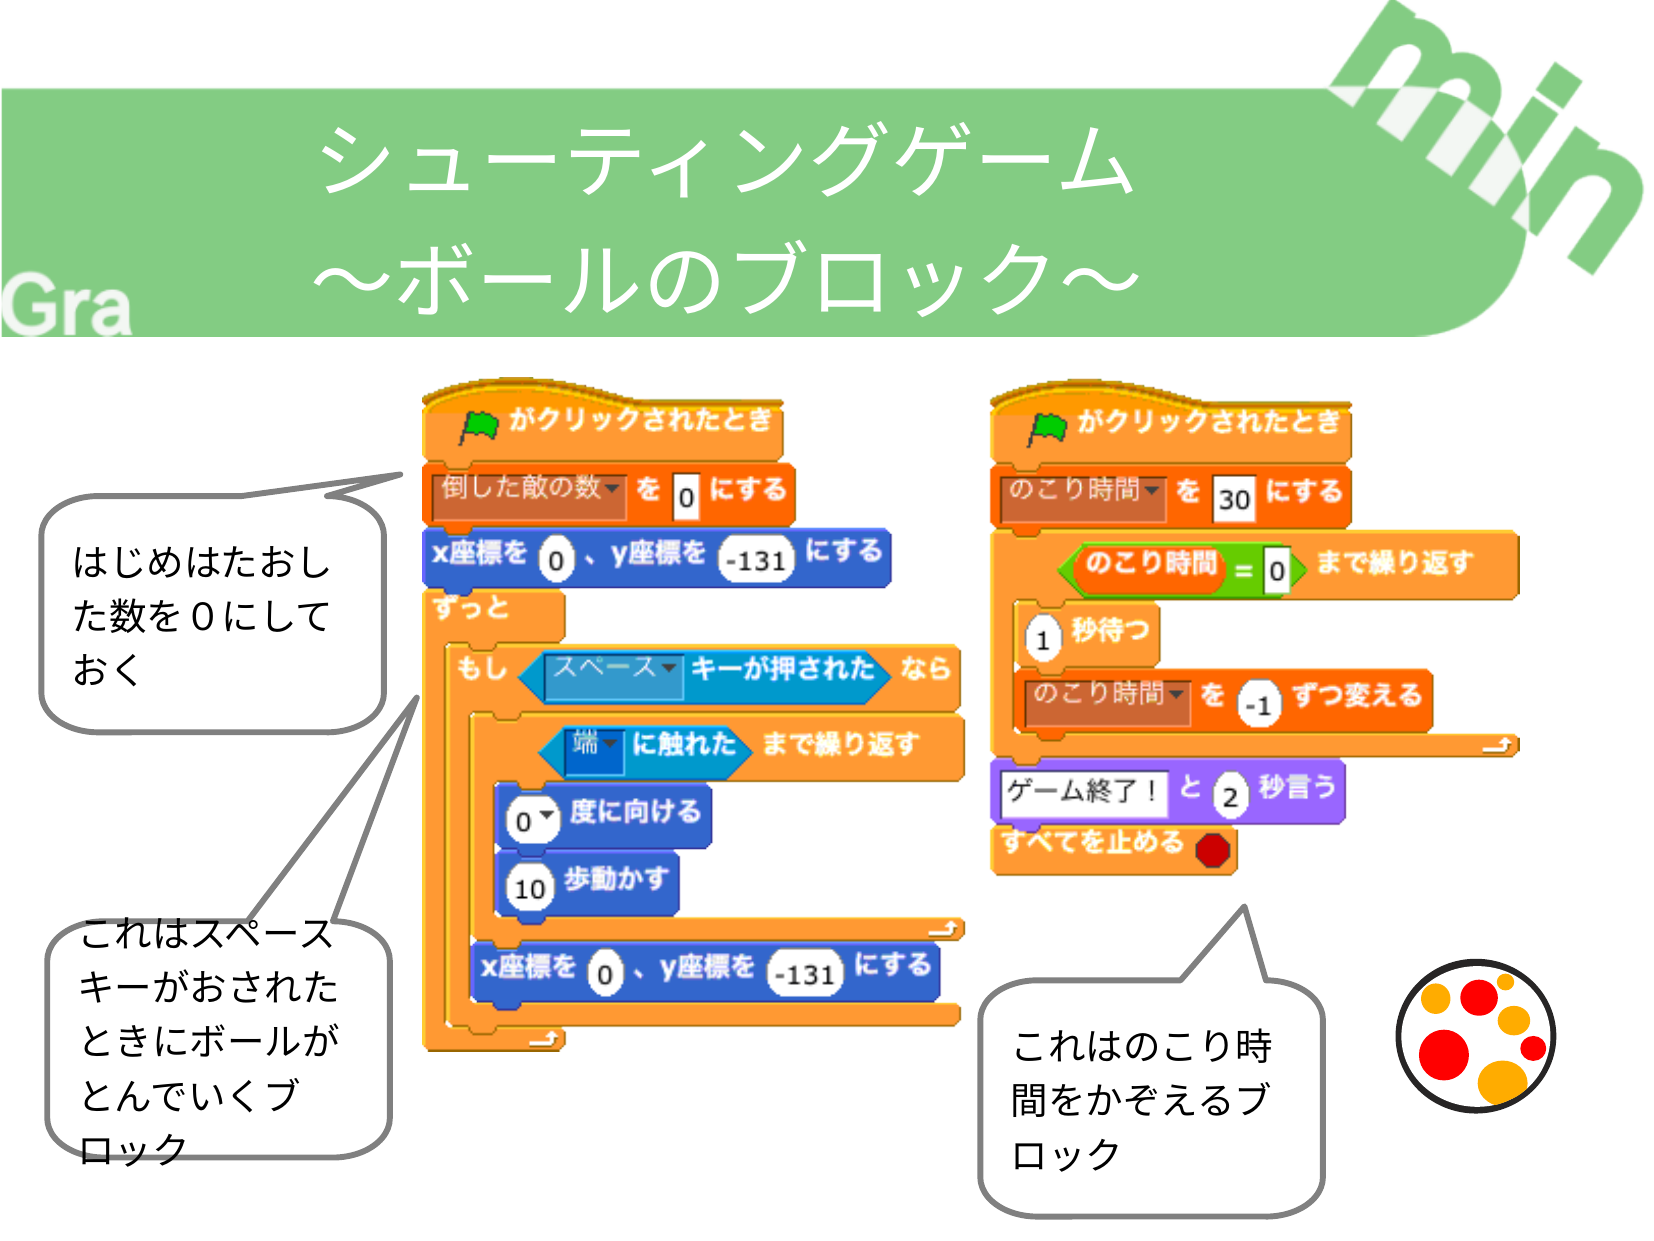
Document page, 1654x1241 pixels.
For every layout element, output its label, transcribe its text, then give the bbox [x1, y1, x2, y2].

text_box これはスペースキーがおされたときにボールがとんでいくブロック [47, 697, 417, 1158]
picture [1, 0, 1654, 337]
text_box これはのこり時間をかぞえるブロック [980, 906, 1323, 1217]
text_box はじめはたおした数を０にしておく [41, 474, 401, 733]
title シューティングゲーム 〜ボールのブロック〜 [11, 99, 1441, 332]
picture [422, 377, 1560, 1116]
